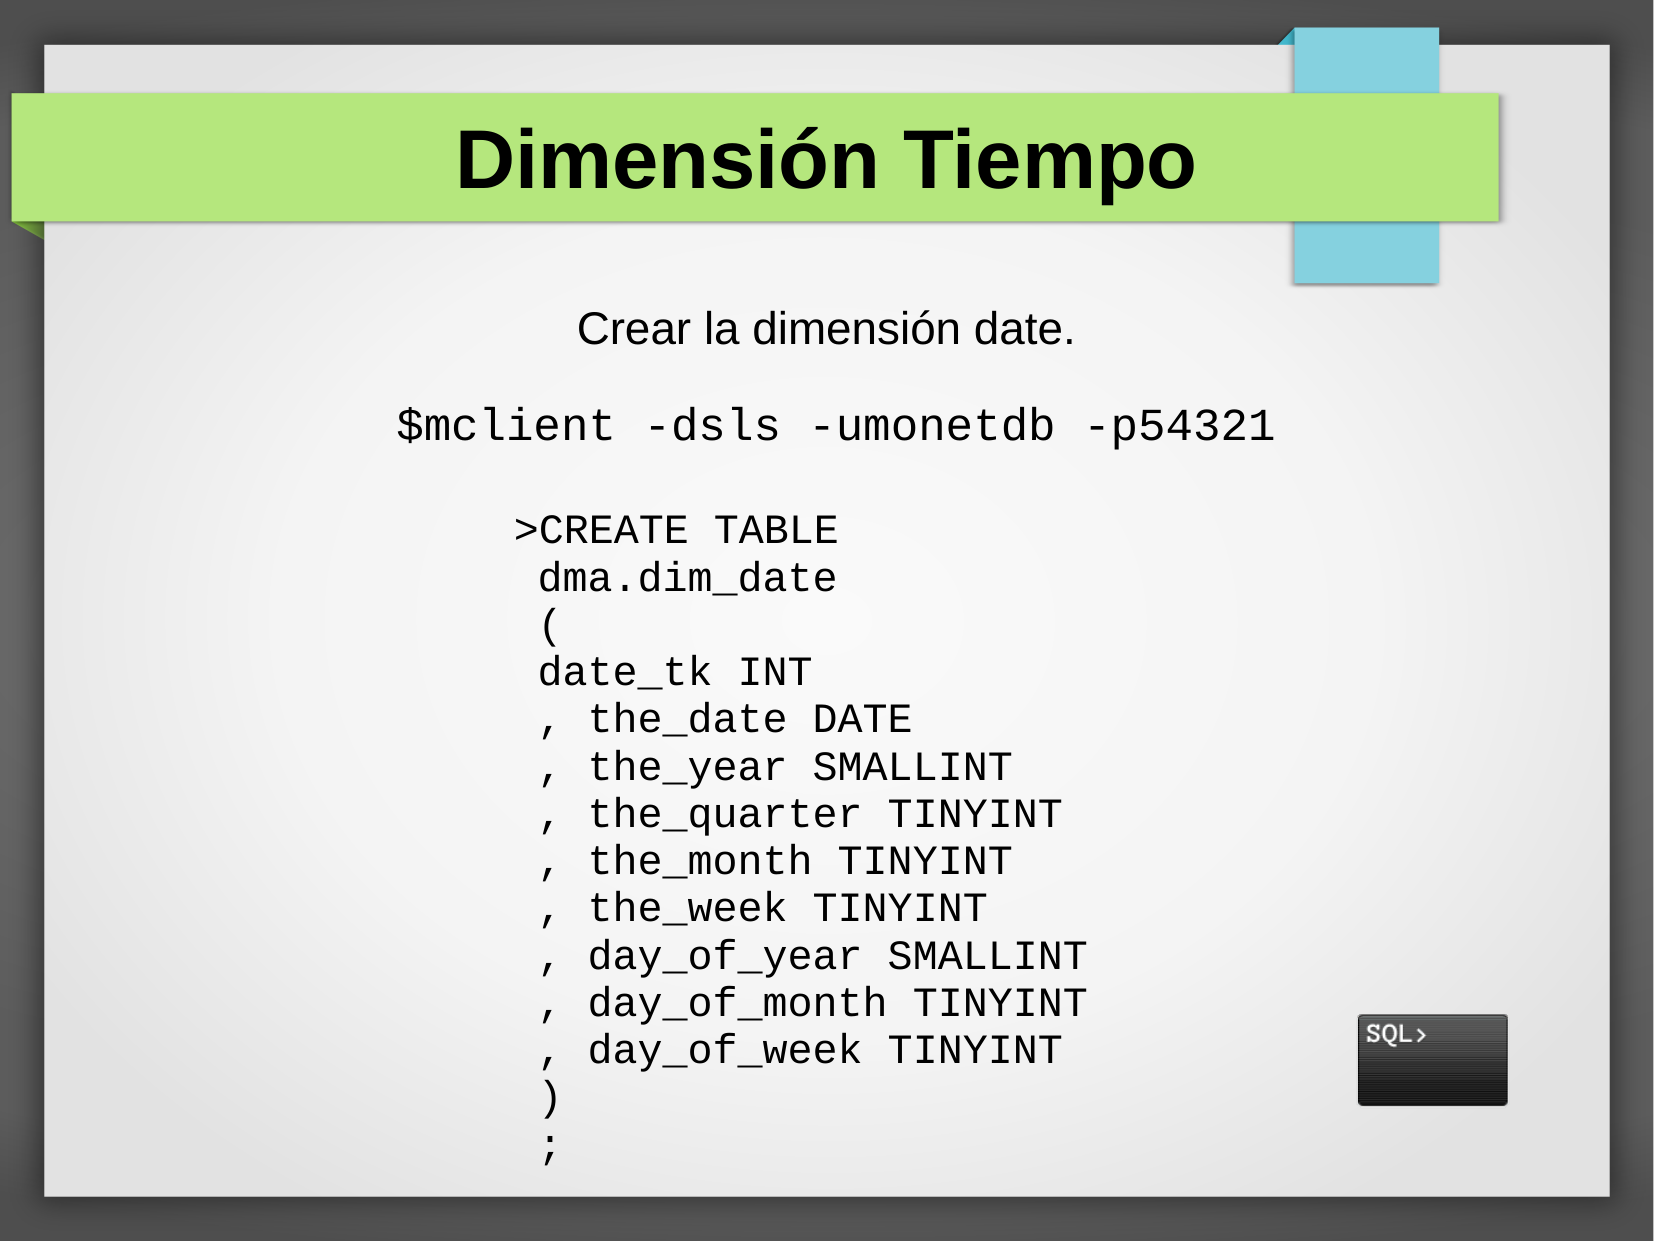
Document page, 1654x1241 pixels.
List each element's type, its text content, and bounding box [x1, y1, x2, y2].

text_box $mclient -dsls -umonetdb -p54321 [381, 394, 1292, 462]
text_box Crear la dimensión date. [562, 295, 1101, 362]
text_box >CREATE TABLE dma.dim_date ( date_tk INT , the_date DATE , the_year SMALLINT , the_quarter TINYINT , the_month TINYINT , the_week TINYINT , day_of_year SMALLINT , day_of_month TINYINT , day_of_week TINYINT ) ; [448, 501, 1198, 1186]
picture [0, 0, 1654, 1241]
title Dimensión Tiempo [70, 106, 1583, 213]
